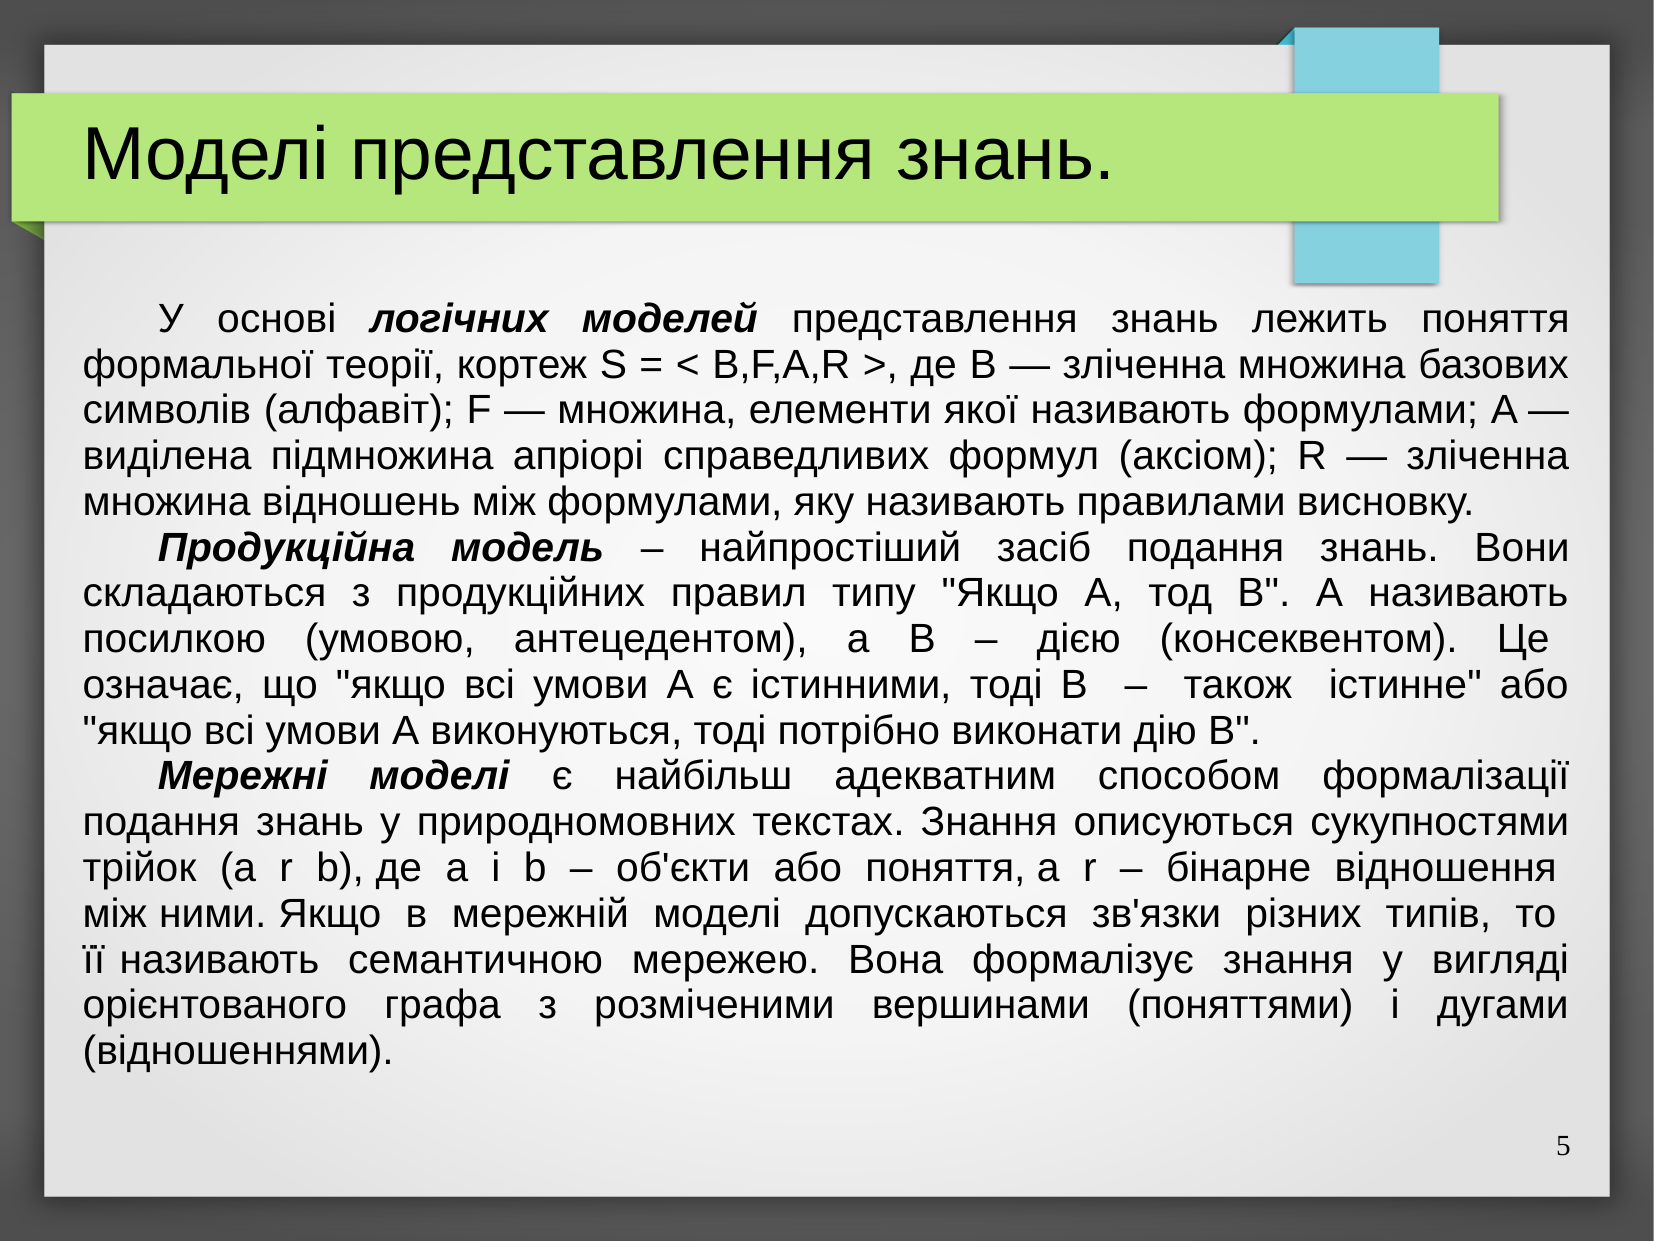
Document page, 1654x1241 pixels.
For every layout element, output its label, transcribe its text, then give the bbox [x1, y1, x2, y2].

title Моделі представлення знань. [82, 94, 1264, 213]
list У основі логічних моделей представлення знань лежить поняття формальної теорії, кортеж S = < B,F,A,R >, де B — зліченна множина базових символів (алфавіт); F — множина, елементи якої називають формулами; A — виділена підмножина апріорі справедливих формул (аксіом); R — зліченна множина відношень між формулами, яку називають правилами висновку. Продукційна модель – найпростіший засіб подання знань. Вони складаються з продукційних правил типу "Якщо А, тод В". А називають посилкою (умовою, антецедентом), а В – дією (консеквентом). Це означає, що "якщо всі умови А є істинними, тоді В – також істинне" або "якщо всі умови А виконуються, тоді потрібно виконати дію В". Мережні моделі є найбільш адекватним способом формалізації подання знань у природномовних текстах. Знання описуються сукупностями трійок (a r b), де а і b – об'єкти або поняття, а r – бінарне відношення між ними. Якщо в мережній моделі допускаються зв'язки різних типів, то її називають семантичною мережею. Вона формалізує знання у вигляді орієнтованого графа з розміченими вершинами (поняттями) і дугами (відношеннями). [82, 295, 1571, 1158]
picture [0, 0, 1654, 1241]
